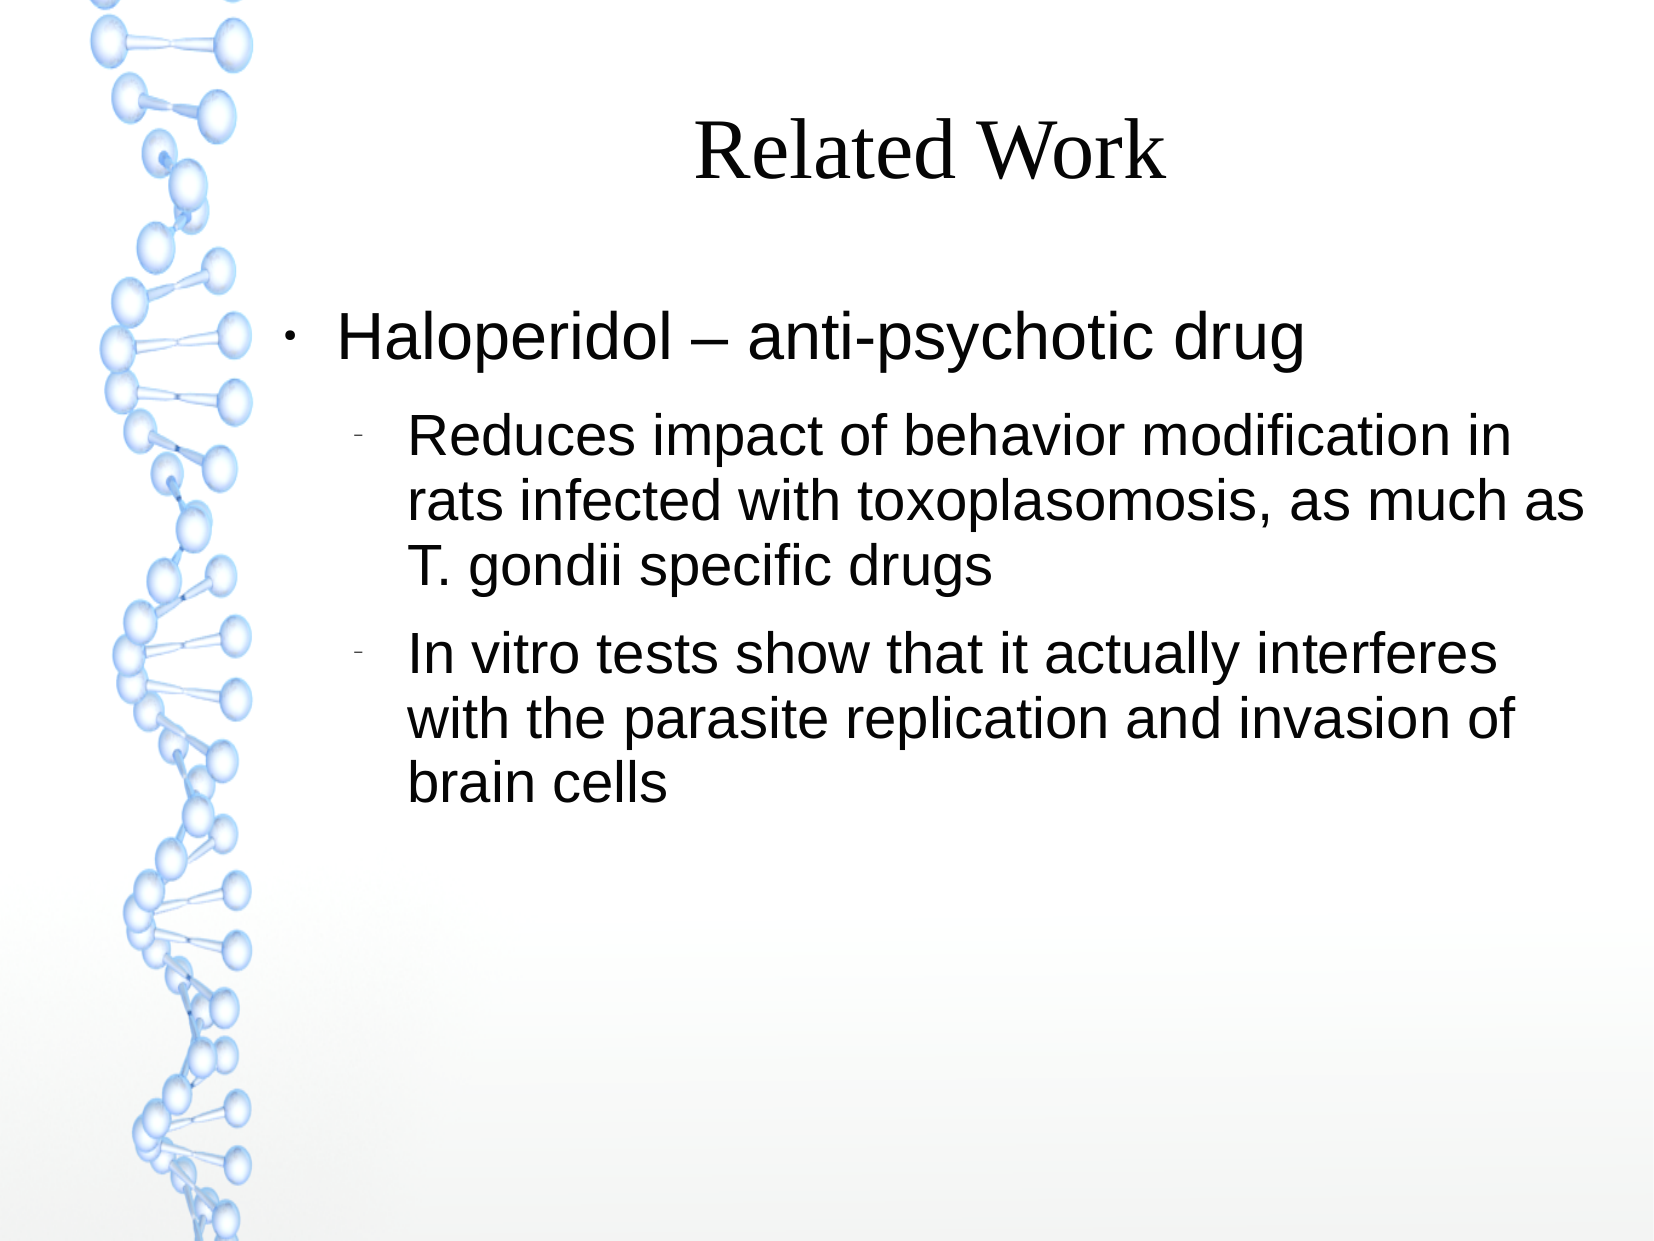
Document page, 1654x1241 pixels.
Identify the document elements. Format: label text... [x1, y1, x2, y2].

title Related Work [265, 47, 1595, 252]
picture [0, 0, 1654, 1241]
list Haloperidol – anti-psychotic drug Reduces impact of behavior modification in rats infected with toxoplasomosis, as much as T. gondii specific drugs In vitro tests show that it actually interferes with the parasite replication and invasion of brain cells [265, 299, 1595, 1019]
